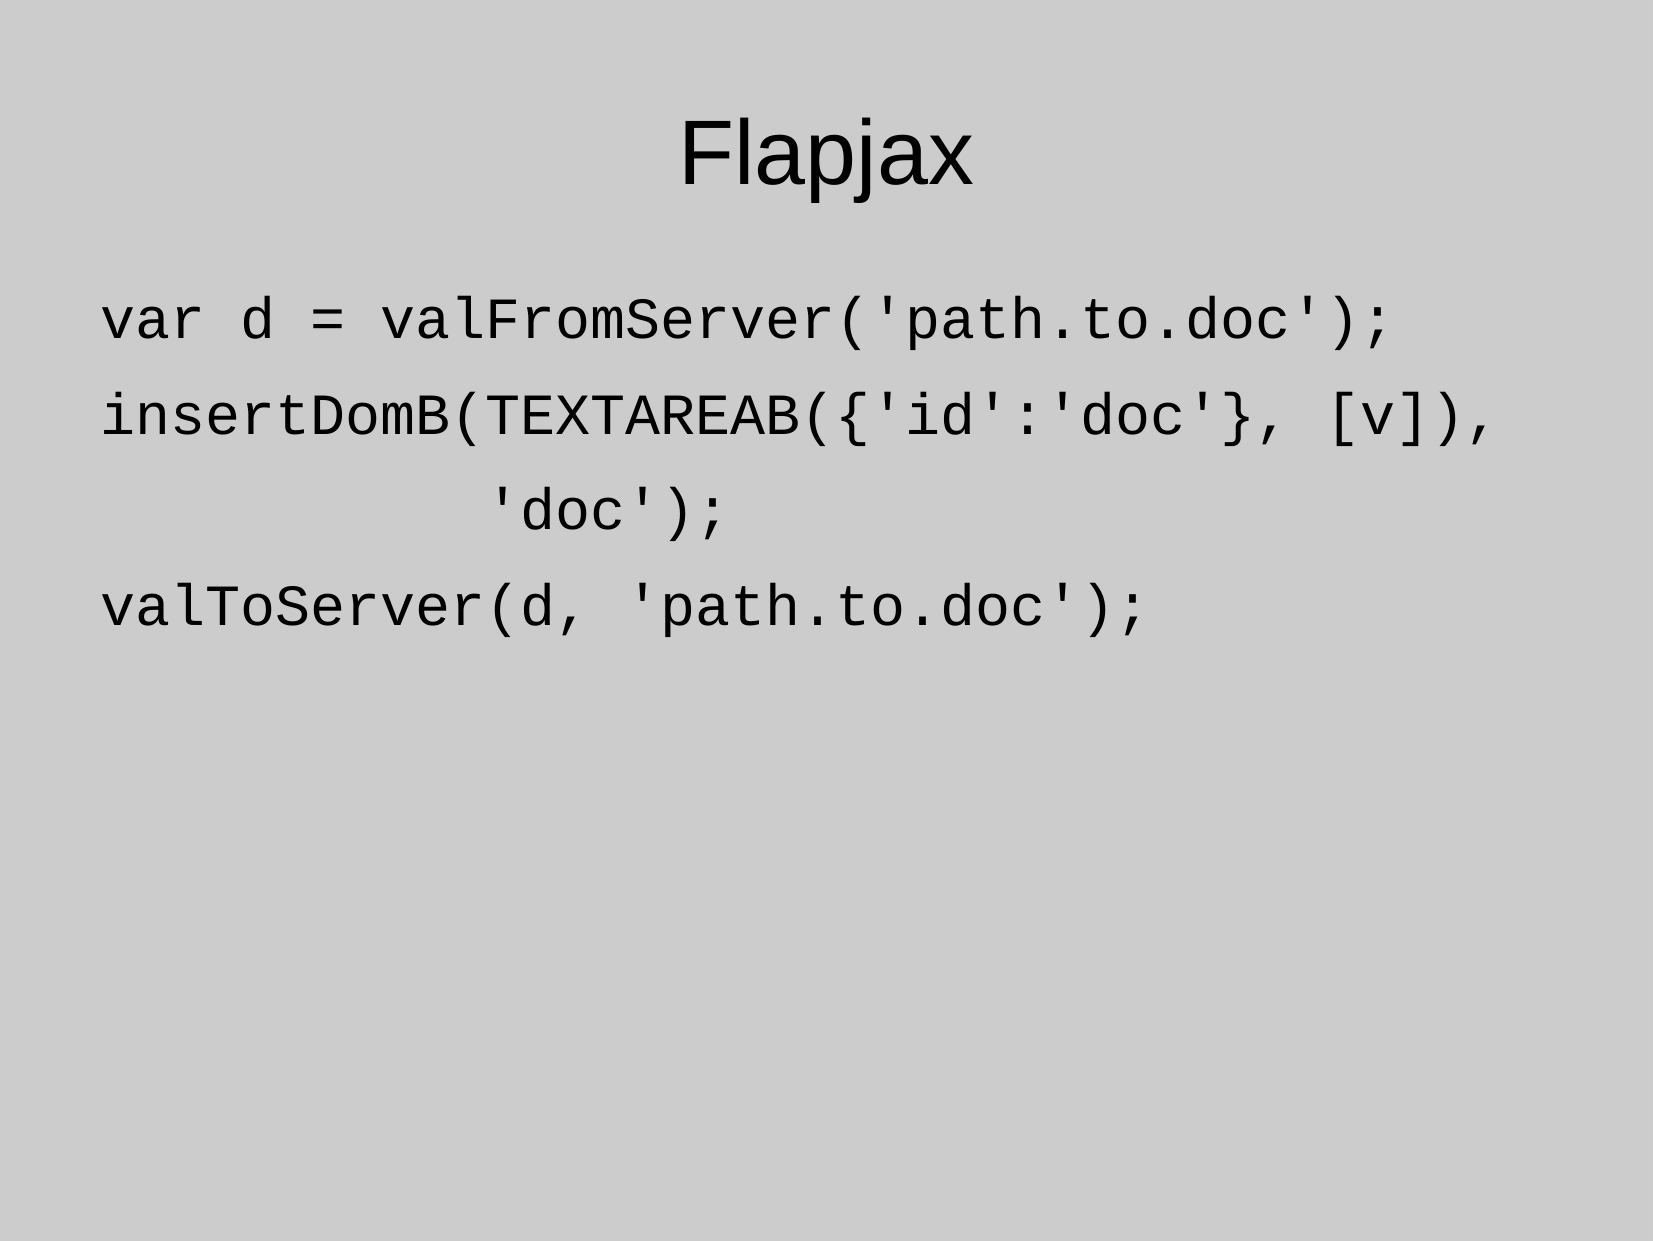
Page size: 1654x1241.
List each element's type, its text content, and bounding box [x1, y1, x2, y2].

list var d = valFromServer('path.to.doc'); insertDomB(TEXTAREAB({'id':'doc'}, [v]), 'doc'); valToServer(d, 'path.to.doc'); [82, 290, 1571, 1109]
title Flapjax [82, 49, 1571, 257]
